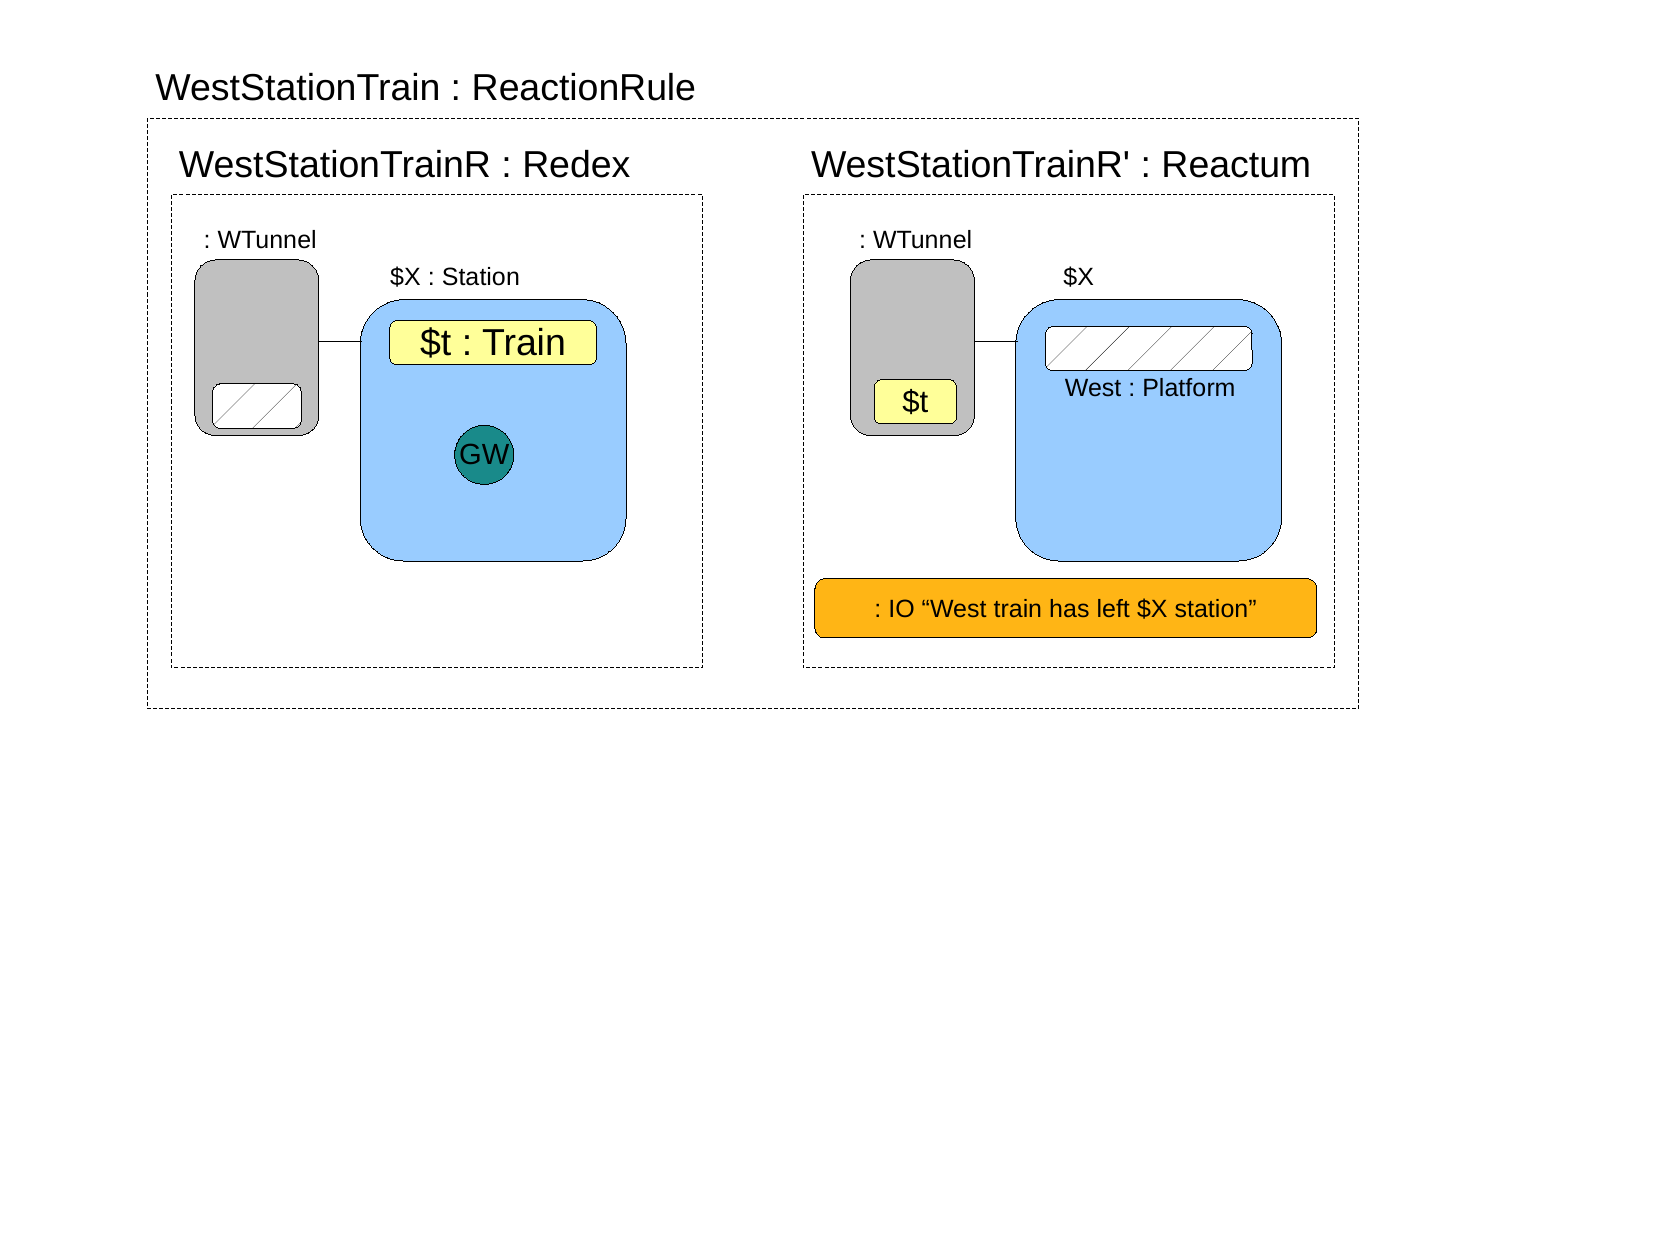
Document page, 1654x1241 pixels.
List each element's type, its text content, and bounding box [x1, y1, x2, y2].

text_box : IO “West train has left $X station” [814, 578, 1317, 638]
text_box [360, 299, 627, 562]
text_box West : Platform [1050, 366, 1258, 410]
text_box WestStationTrain : ReactionRule [140, 59, 714, 116]
text_box WestStationTrainR' : Reactum [796, 135, 1329, 193]
text_box GW [454, 425, 514, 485]
text_box [850, 259, 975, 436]
text_box $t [874, 379, 957, 424]
text_box $t : Train [389, 320, 597, 365]
text_box $X [1048, 255, 1353, 298]
text_box $X : Station [375, 255, 680, 298]
text_box [1015, 299, 1282, 562]
text_box [194, 259, 319, 436]
text_box : WTunnel [844, 218, 993, 262]
text_box : WTunnel [188, 218, 337, 262]
text_box WestStationTrainR : Redex [164, 135, 648, 193]
